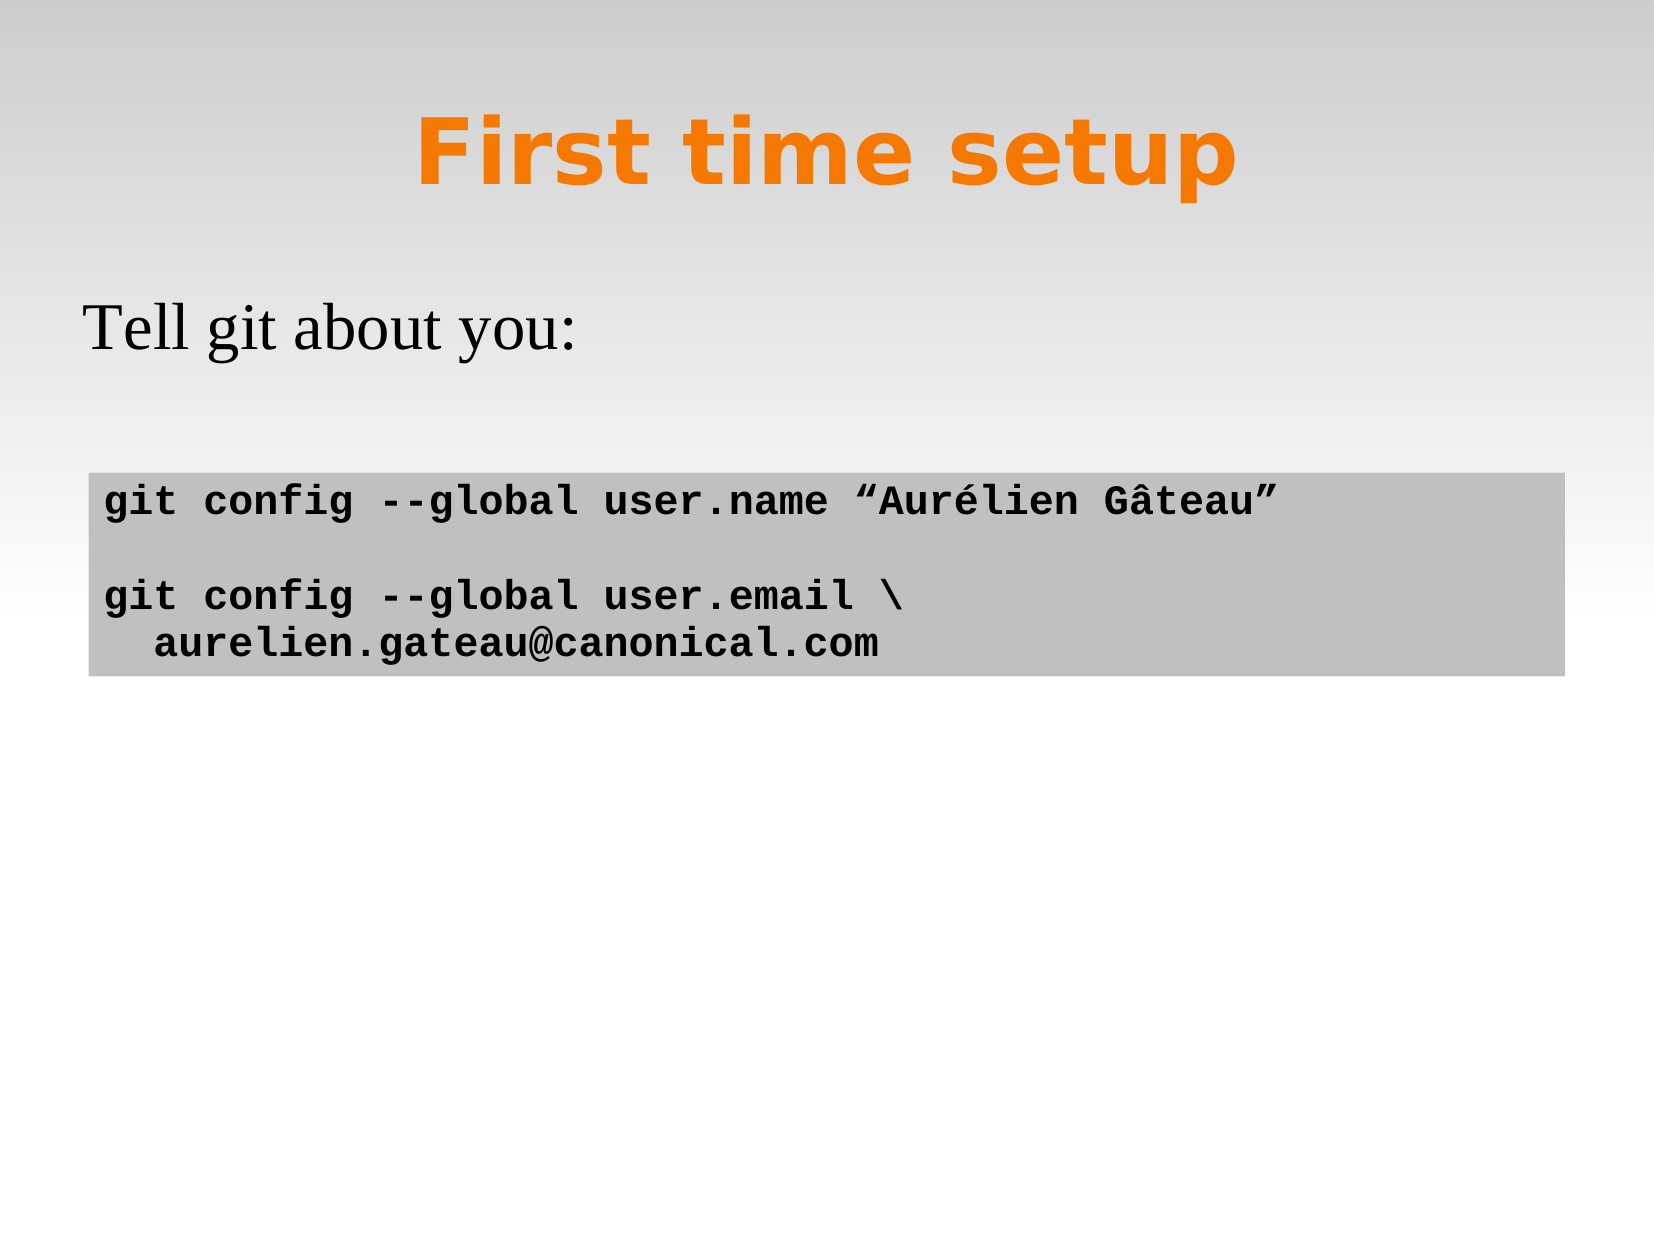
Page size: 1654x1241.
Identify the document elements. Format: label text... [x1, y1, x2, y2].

title First time setup [82, 49, 1571, 257]
list Tell git about you: [82, 290, 1571, 443]
text_box git config --global user.name “Aurélien Gâteau” git config --global user.email \ aurelien.gateau@canonical.com [88, 472, 1565, 677]
